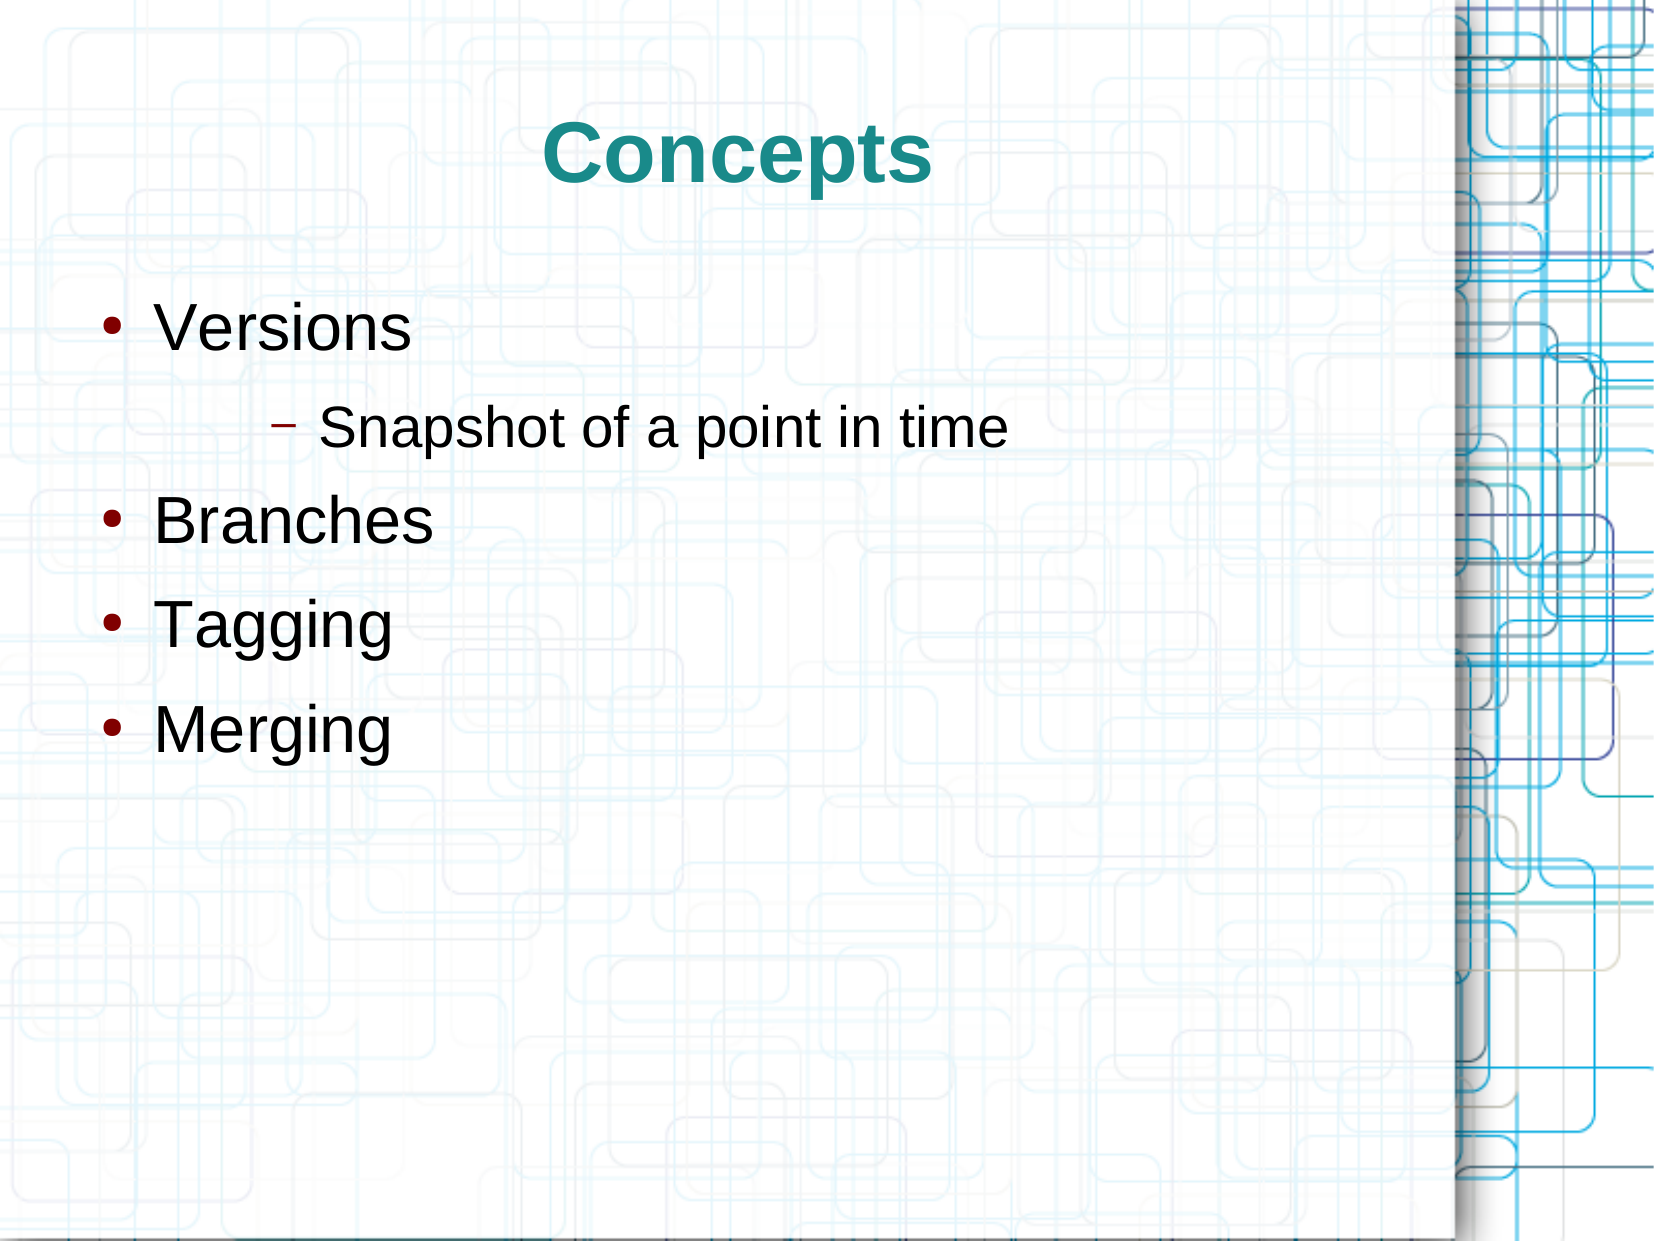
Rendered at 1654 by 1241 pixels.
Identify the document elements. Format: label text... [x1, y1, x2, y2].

title Concepts [59, 49, 1418, 257]
picture [0, 0, 1654, 1241]
list Versions Snapshot of a point in time Branches Tagging Merging [82, 290, 1538, 1010]
